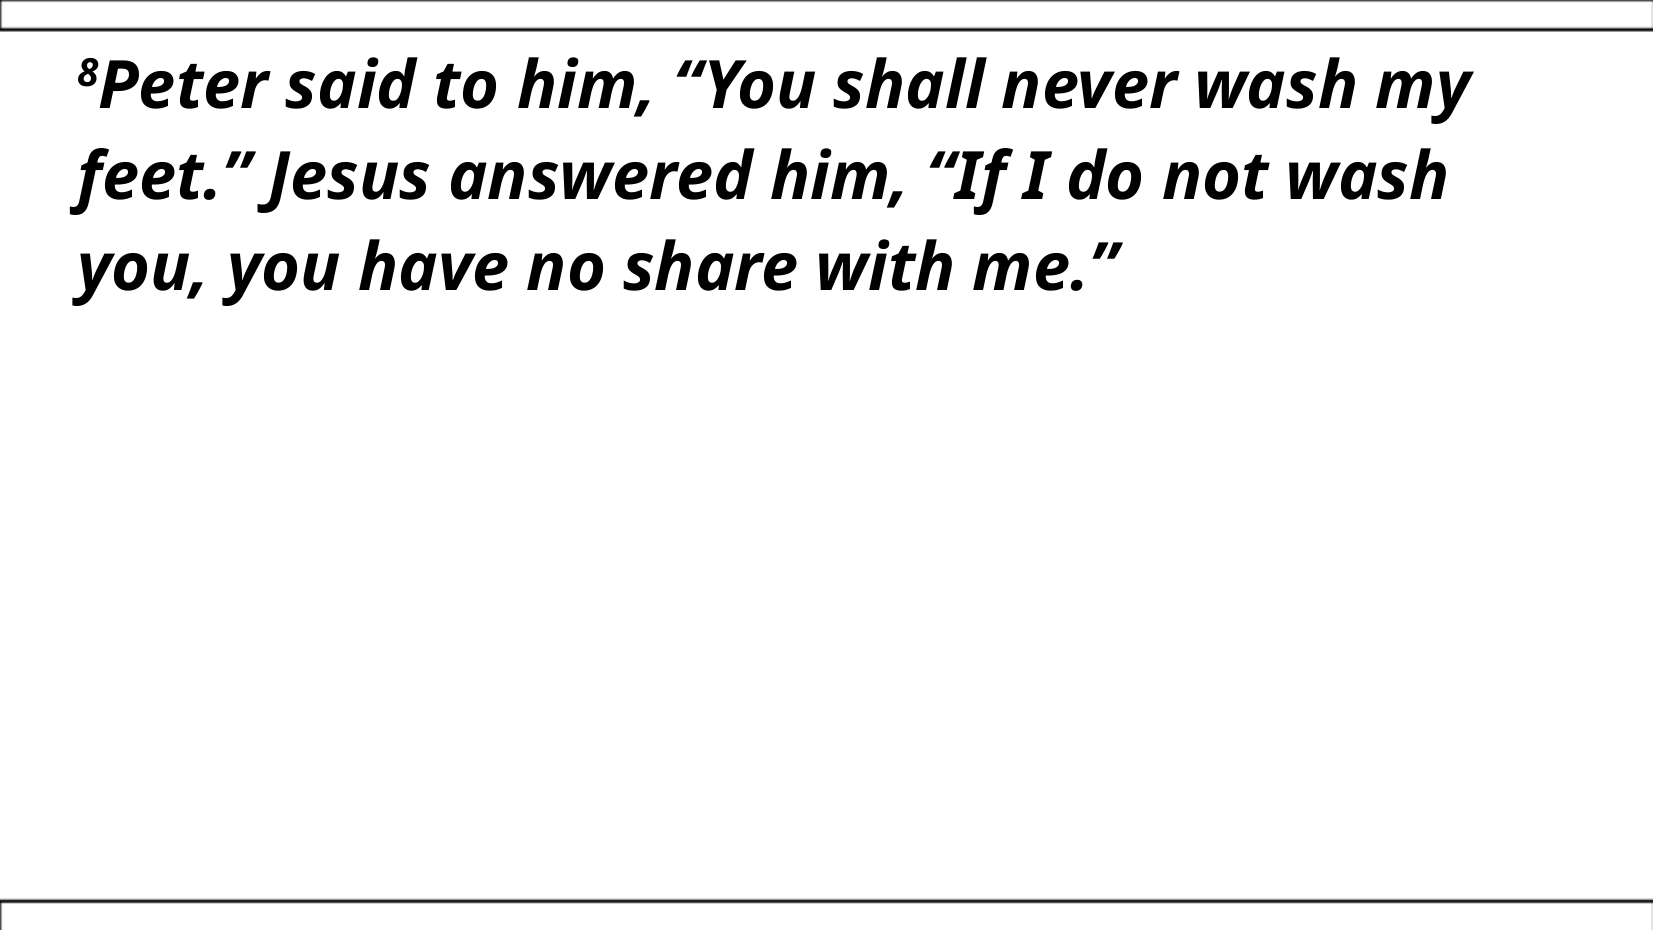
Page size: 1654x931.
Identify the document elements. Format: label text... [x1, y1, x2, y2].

text_box 8Peter said to him, “You shall never wash my feet.” Jesus answered him, “If I do not wash you, you have no share with me.” [62, 30, 1593, 312]
picture [0, 0, 1653, 930]
